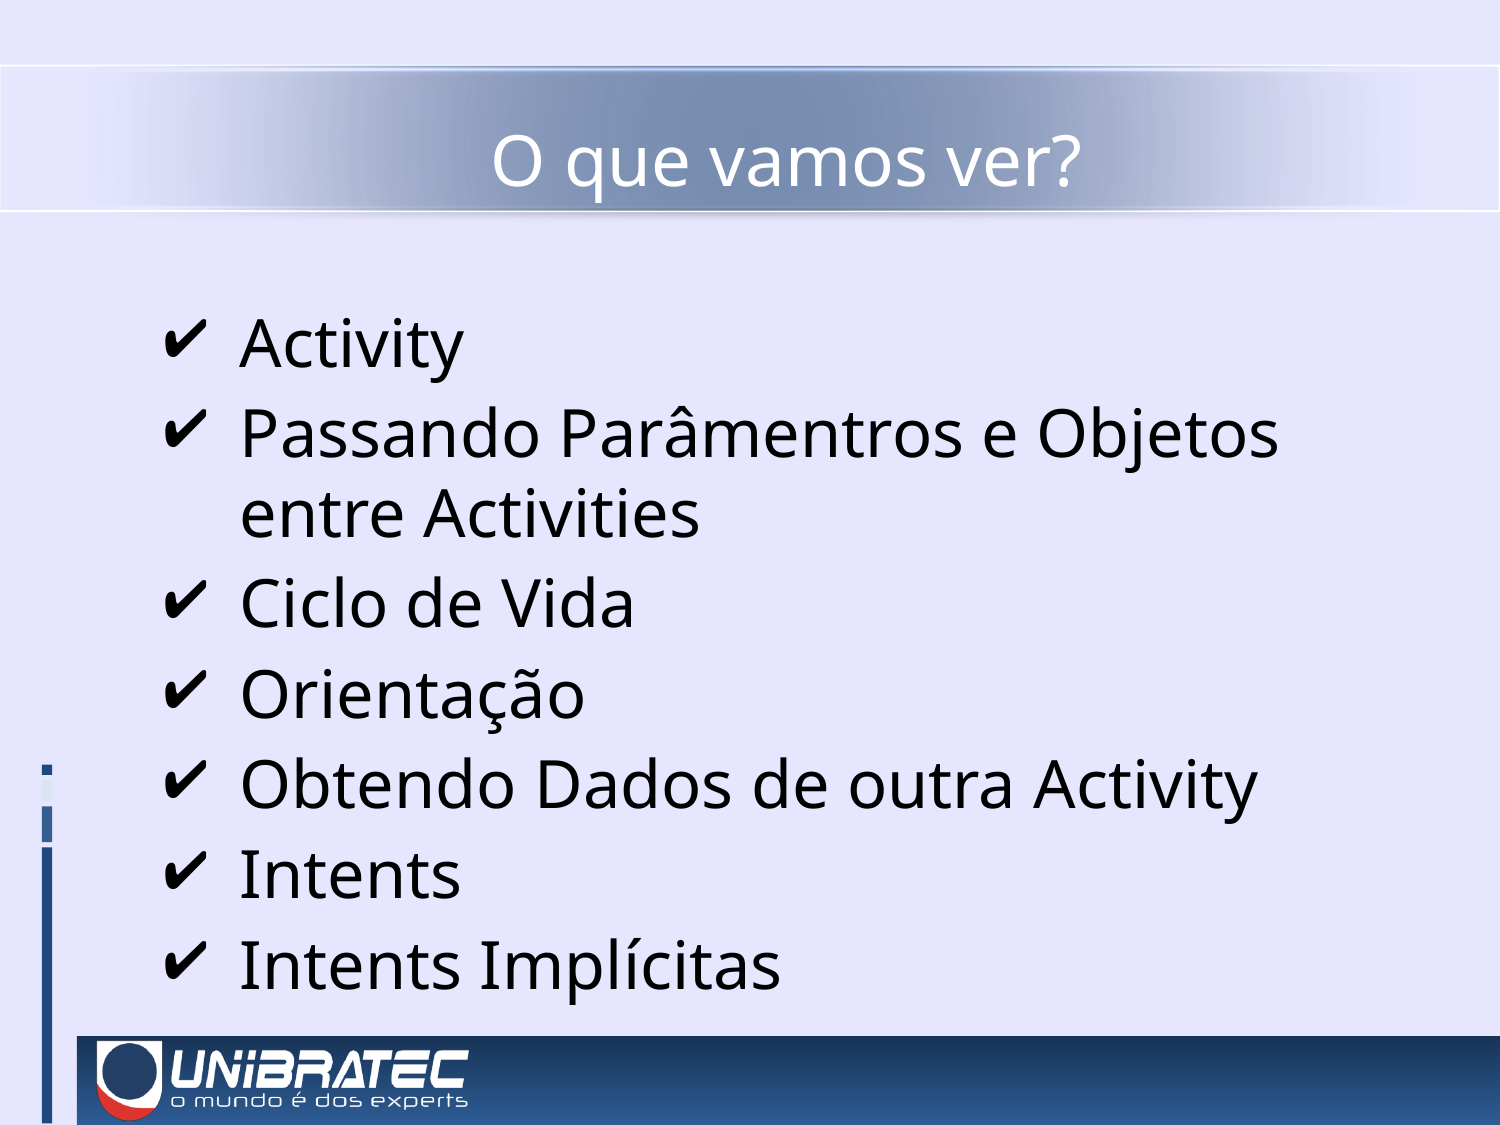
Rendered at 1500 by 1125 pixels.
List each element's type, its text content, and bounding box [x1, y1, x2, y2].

list Activity Passando Parâmentros e Objetos entre Activities Ciclo de Vida Orientação Obtendo Dados de outra Activity Intents Intents Implícitas [150, 292, 1424, 1042]
picture [96, 1040, 469, 1121]
picture [0, 58, 1500, 227]
title O que vamos ver? [150, 84, 1424, 233]
